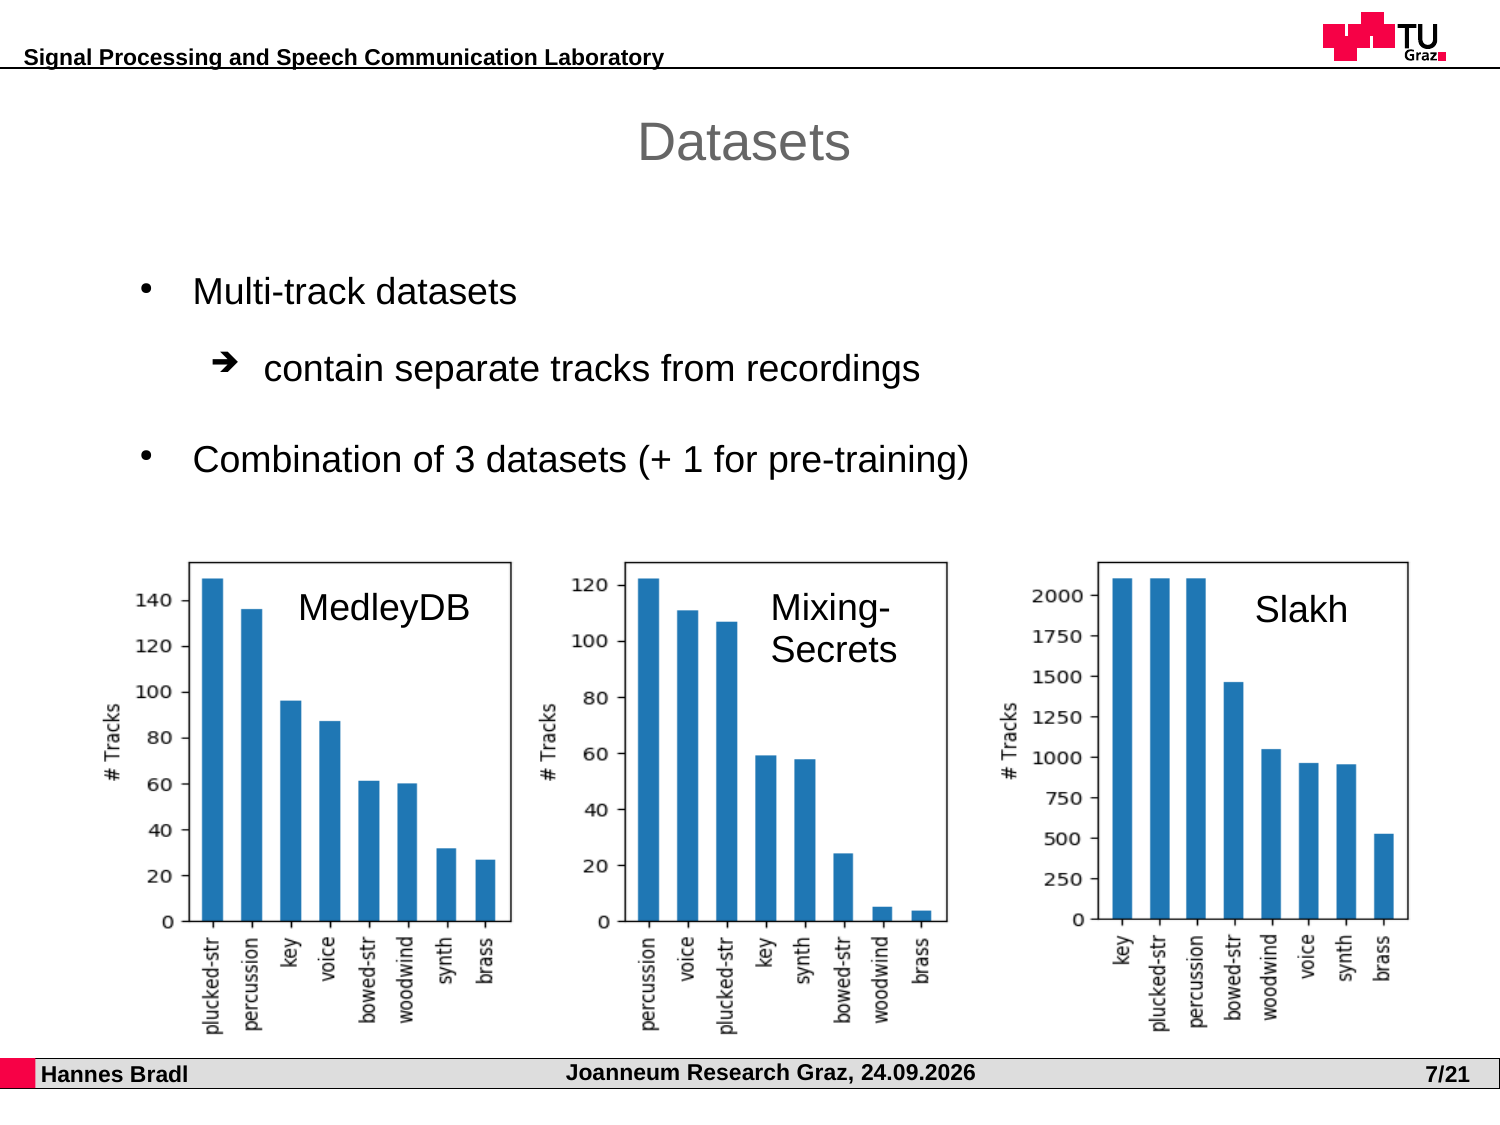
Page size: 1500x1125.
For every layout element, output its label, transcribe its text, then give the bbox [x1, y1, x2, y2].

text_box MedleyDB [283, 578, 497, 636]
list Multi-track datasets contain separate tracks from recordings Combination of 3 datasets (+ 1 for pre-training) [107, 237, 1382, 467]
picture [82, 543, 969, 1052]
list Datasets [107, 106, 1382, 201]
text_box Slakh [1240, 580, 1453, 638]
picture [979, 543, 1430, 1049]
text_box Mixing-Secrets [755, 578, 969, 678]
